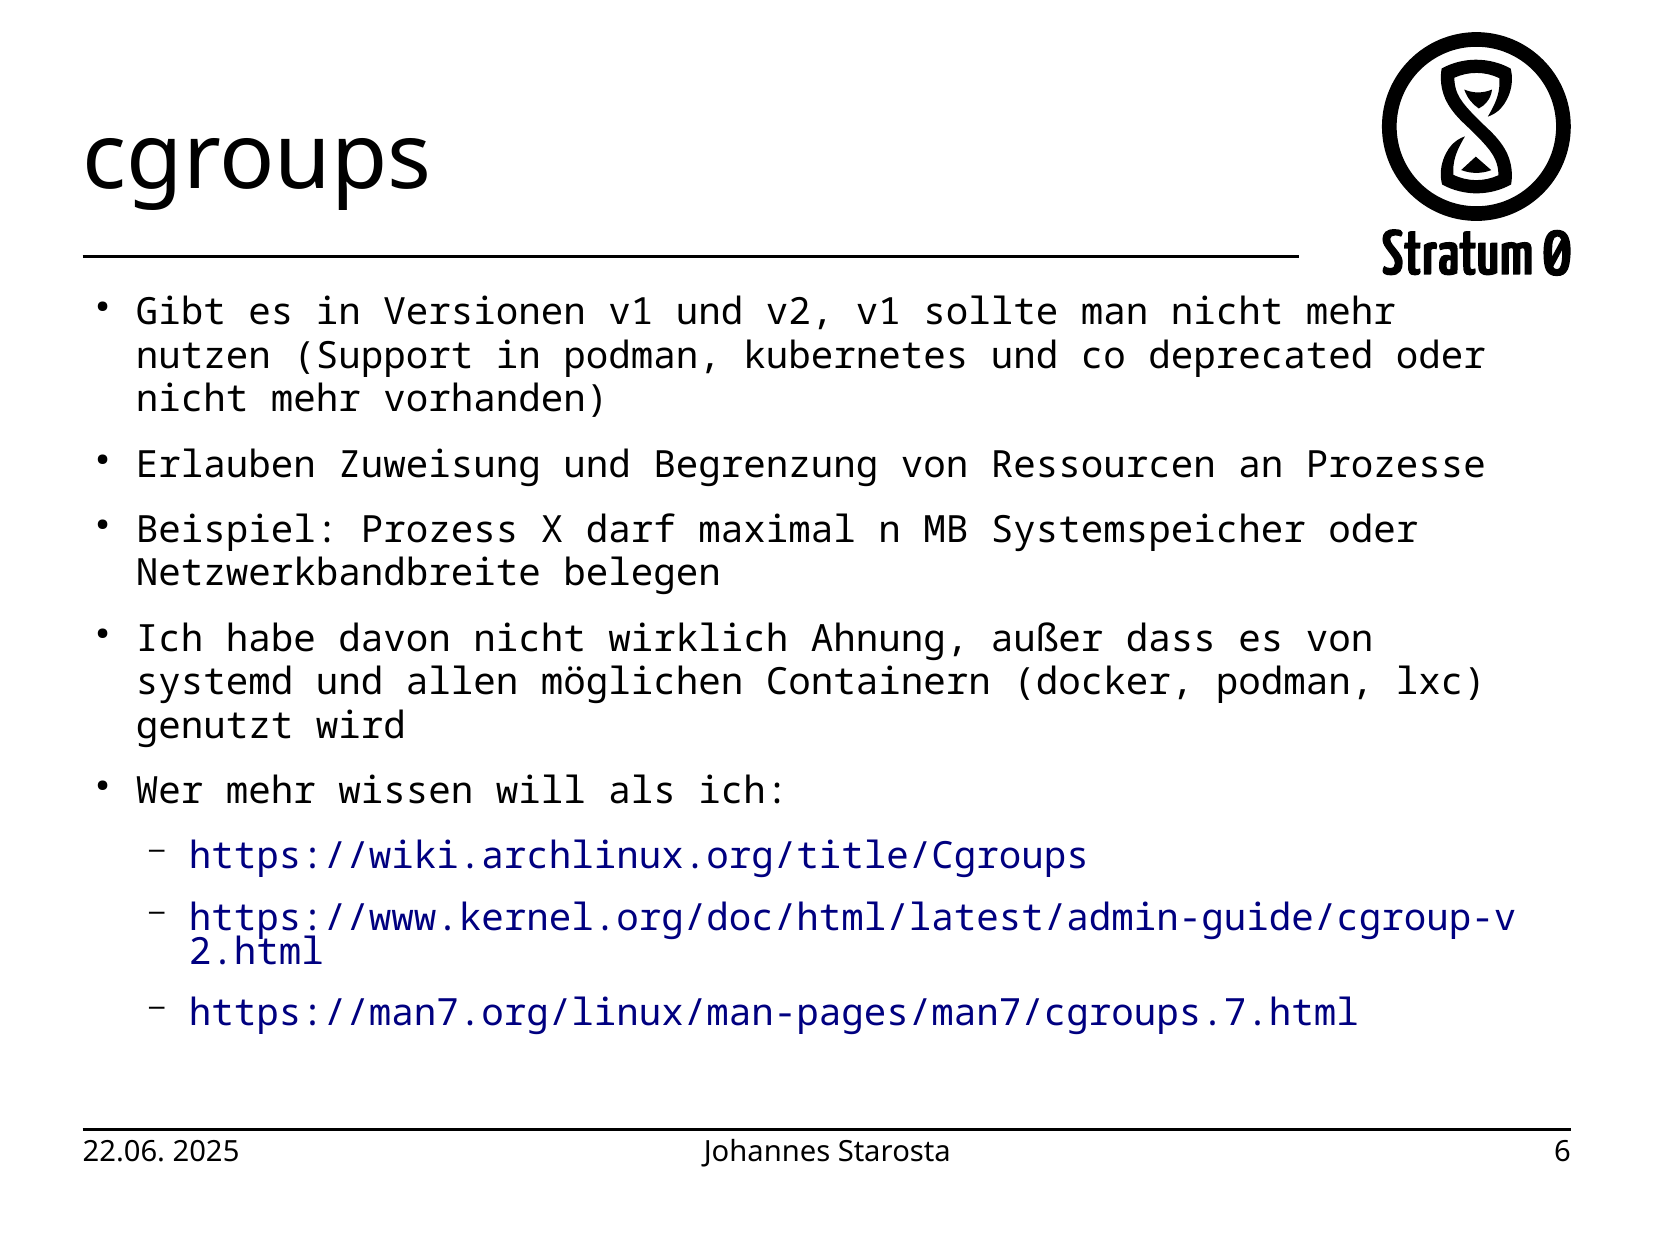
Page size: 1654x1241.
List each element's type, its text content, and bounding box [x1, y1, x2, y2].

title cgroups [82, 49, 1300, 257]
list Gibt es in Versionen v1 und v2, v1 sollte man nicht mehr nutzen (Support in podman, kubernetes und co deprecated oder nicht mehr vorhanden) Erlauben Zuweisung und Begrenzung von Ressourcen an Prozesse Beispiel: Prozess X darf maximal n MB Systemspeicher oder Netzwerkbandbreite belegen Ich habe davon nicht wirklich Ahnung, außer dass es von systemd und allen möglichen Containern (docker, podman, lxc) genutzt wird Wer mehr wissen will als ich: https://wiki.archlinux.org/title/Cgroups https://www.kernel.org/doc/html/latest/admin-guide/cgroup-v2.html https://man7.org/linux/man-pages/man7/cgroups.7.html [82, 290, 1538, 1010]
